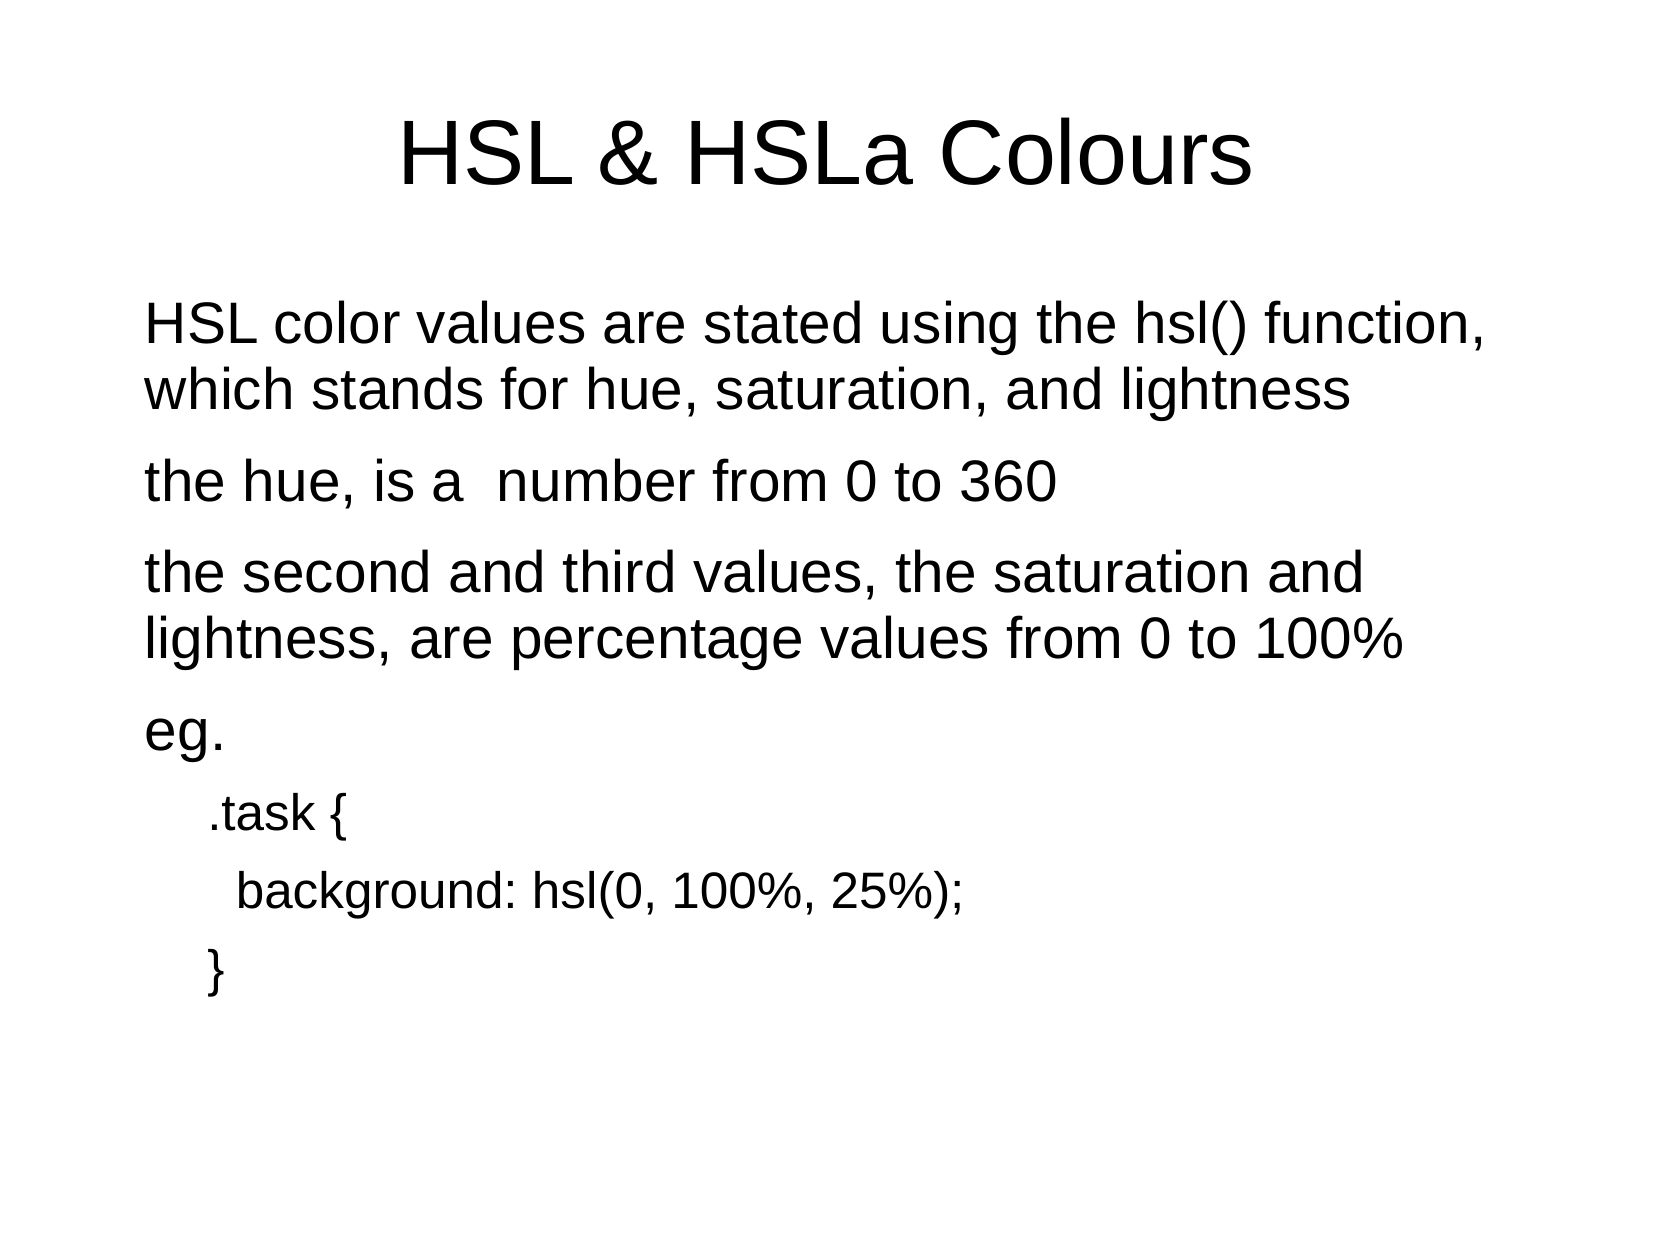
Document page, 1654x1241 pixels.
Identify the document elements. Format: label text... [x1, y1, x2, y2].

list HSL color values are stated using the hsl() function, which stands for hue, saturation, and lightness the hue, is a number from 0 to 360 the second and third values, the saturation and lightness, are percentage values from 0 to 100% eg. .task { background: hsl(0, 100%, 25%); } [82, 290, 1571, 1010]
title HSL & HSLa Colours [82, 49, 1571, 257]
